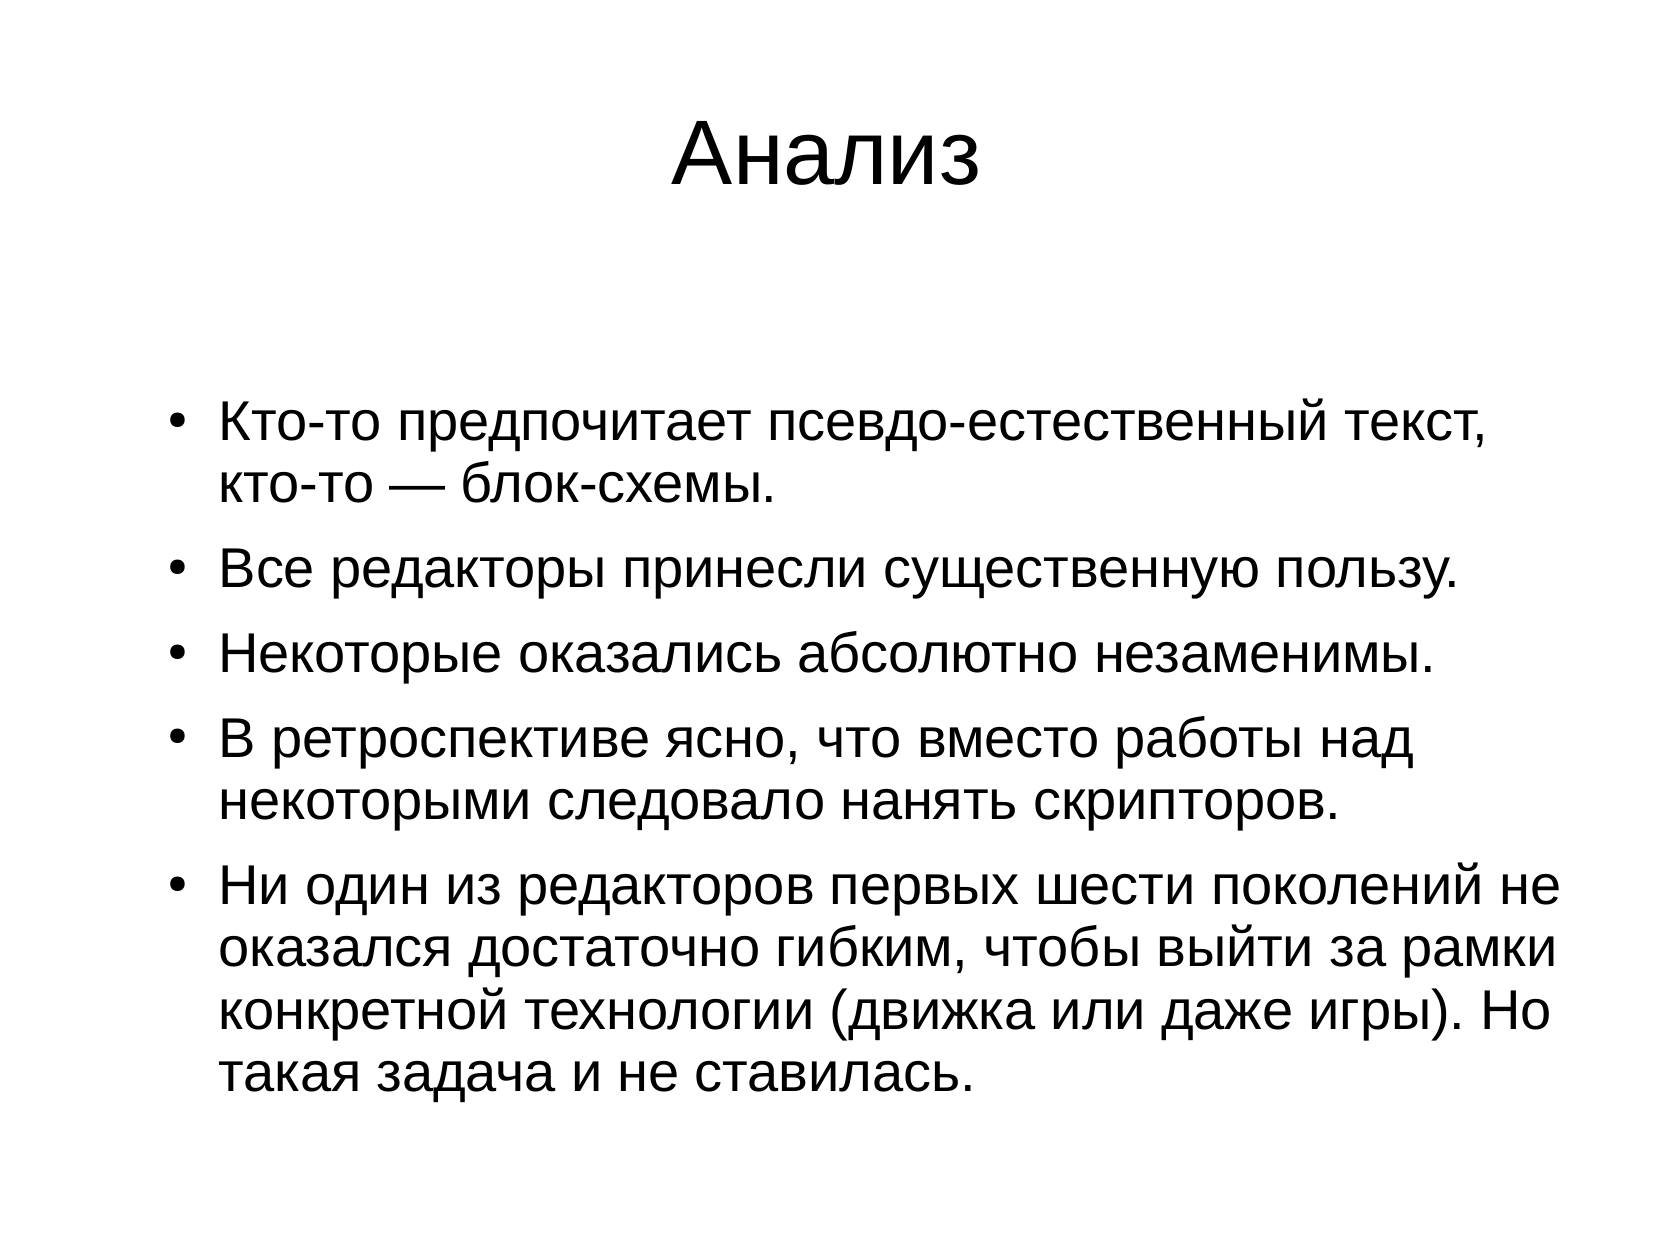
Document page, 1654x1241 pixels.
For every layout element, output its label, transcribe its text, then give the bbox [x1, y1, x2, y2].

list Кто-то предпочитает псевдо-естественный текст, кто-то — блок-схемы. Все редакторы принесли существенную пользу. Некоторые оказались абсолютно незаменимы. В ретроспективе ясно, что вместо работы над некоторыми следовало нанять скрипторов. Ни один из редакторов первых шести поколений не оказался достаточно гибким, чтобы выйти за рамки конкретной технологии (движка или даже игры). Но такая задача и не ставилась. [82, 290, 1571, 1109]
title Анализ [82, 49, 1571, 257]
